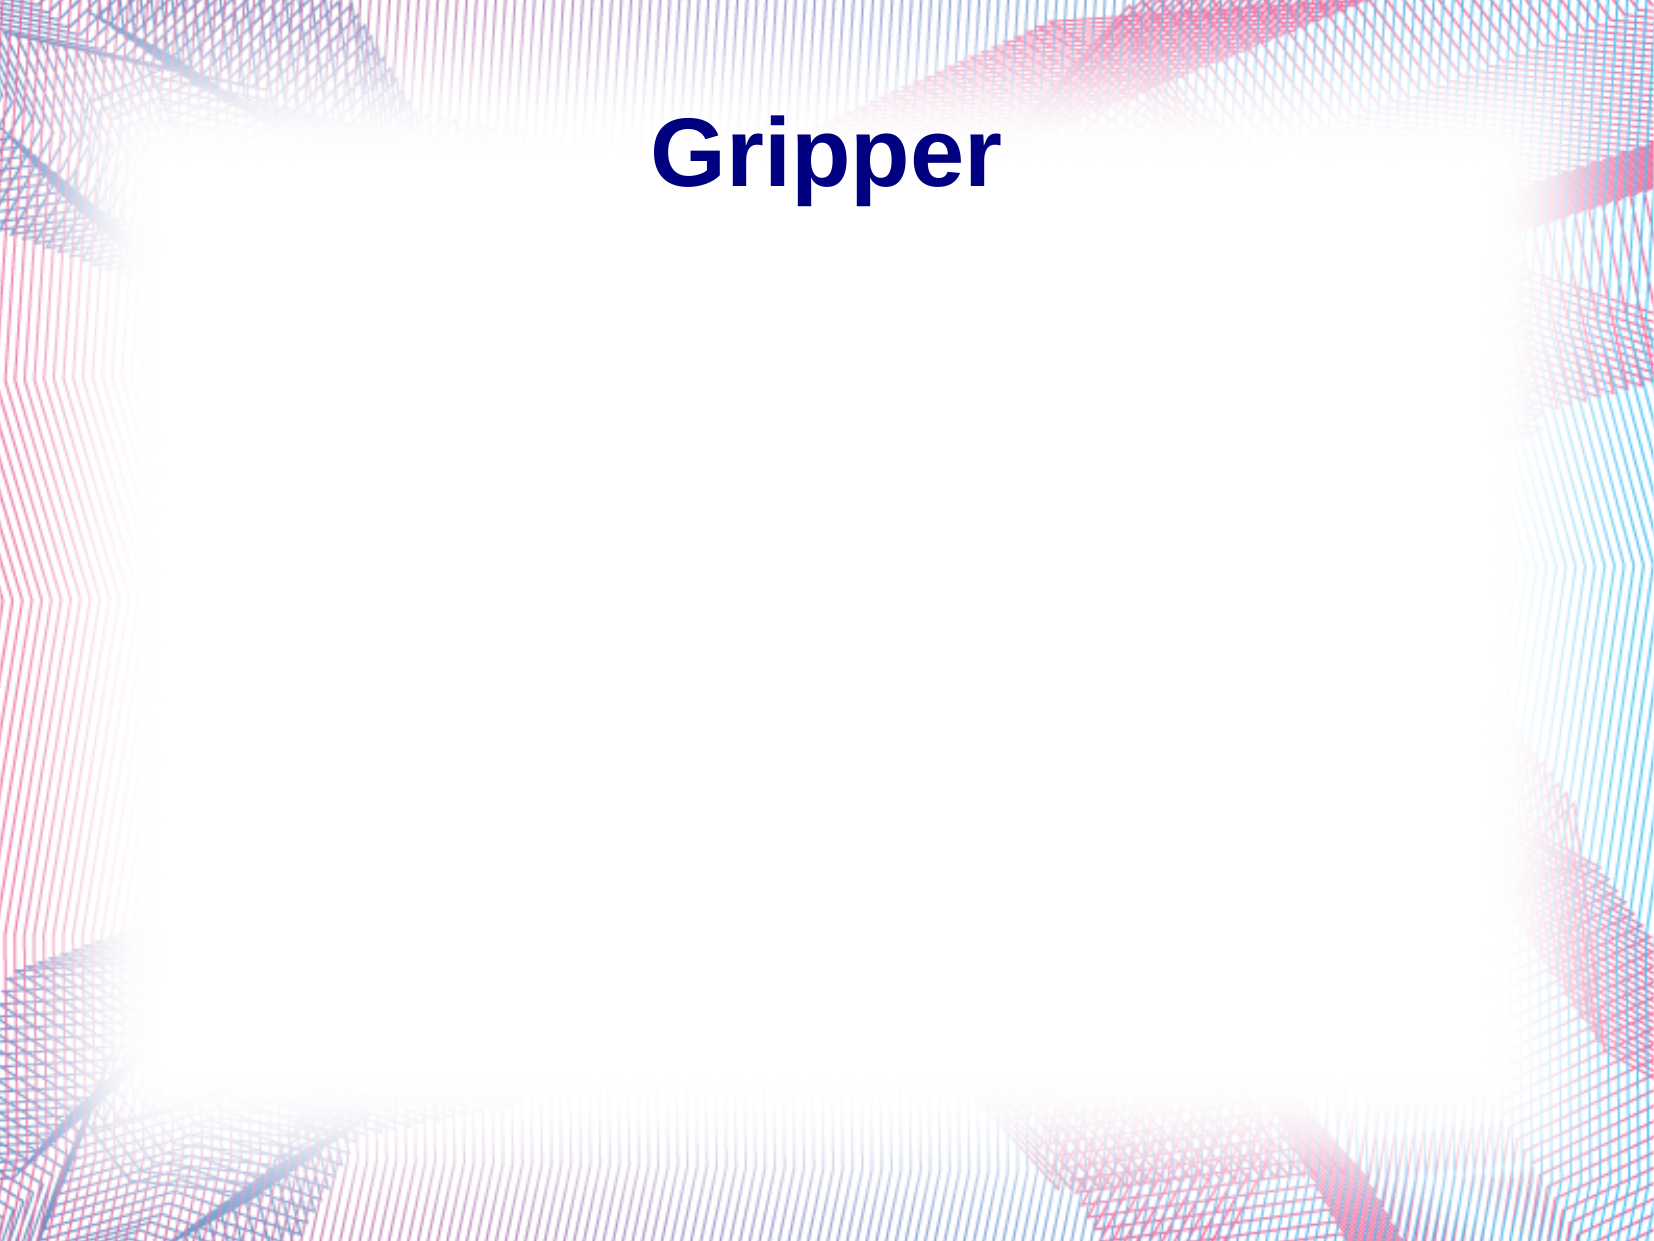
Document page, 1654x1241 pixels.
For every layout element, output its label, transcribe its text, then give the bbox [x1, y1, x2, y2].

picture [0, 0, 1654, 1241]
title Gripper [82, 49, 1571, 257]
